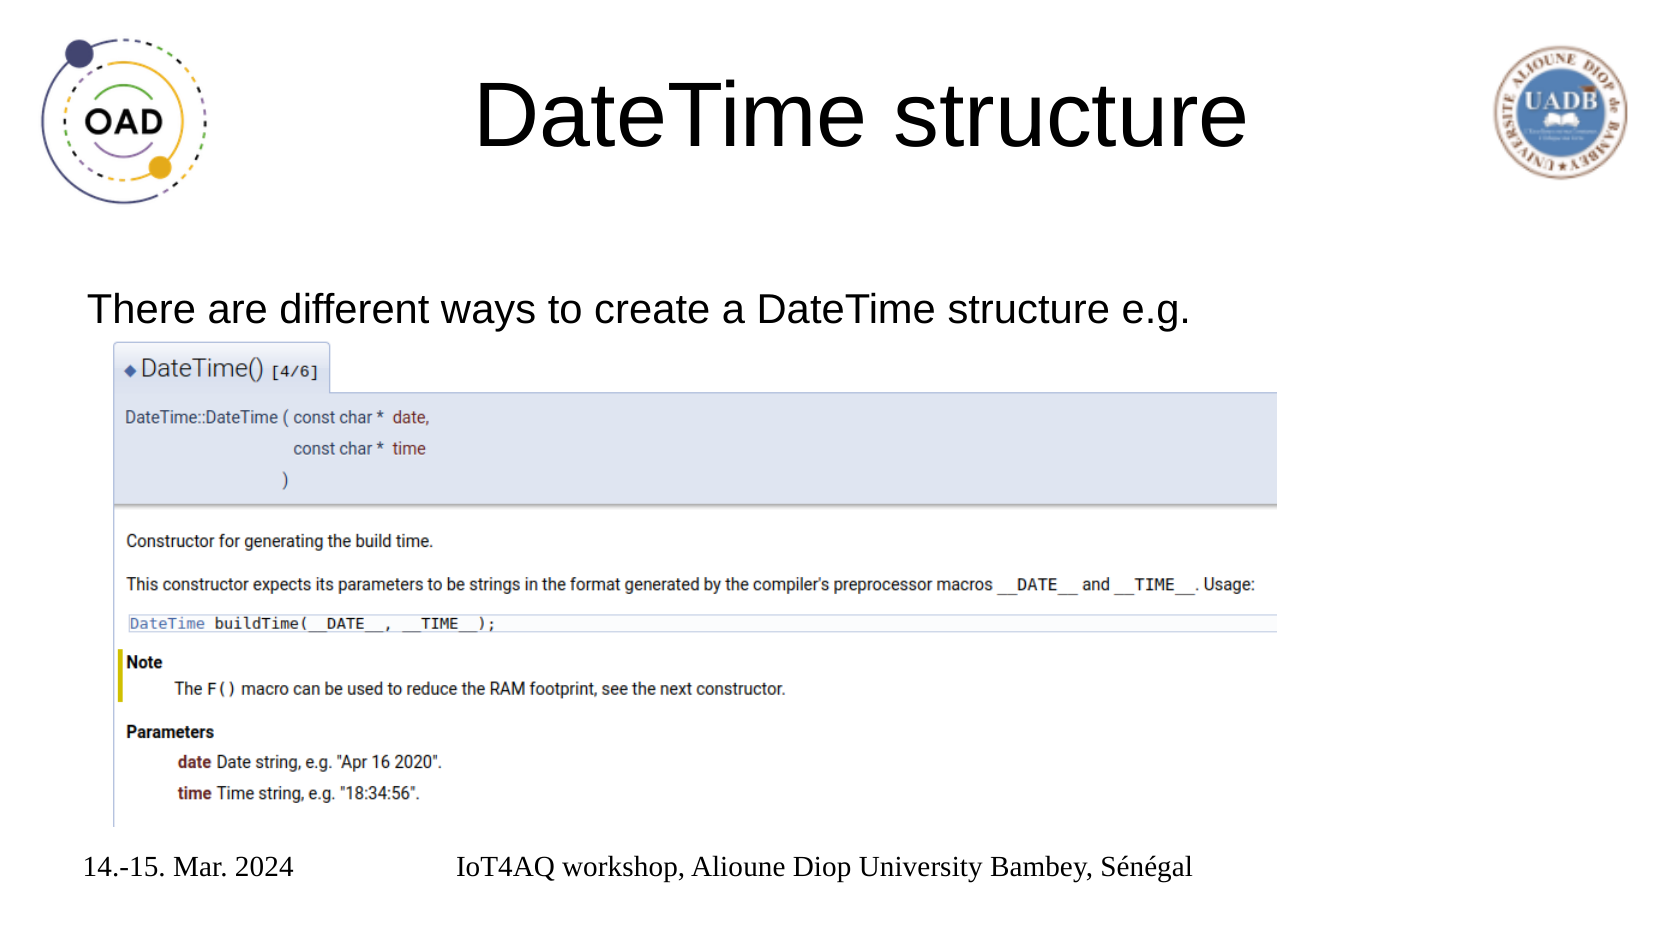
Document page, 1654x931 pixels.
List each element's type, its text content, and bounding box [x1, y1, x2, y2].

picture [112, 337, 1277, 827]
picture [0, 24, 242, 225]
title DateTime structure [278, 37, 1446, 193]
picture [1482, 37, 1641, 188]
list There are different ways to create a DateTime structure e.g. [86, 285, 1576, 826]
